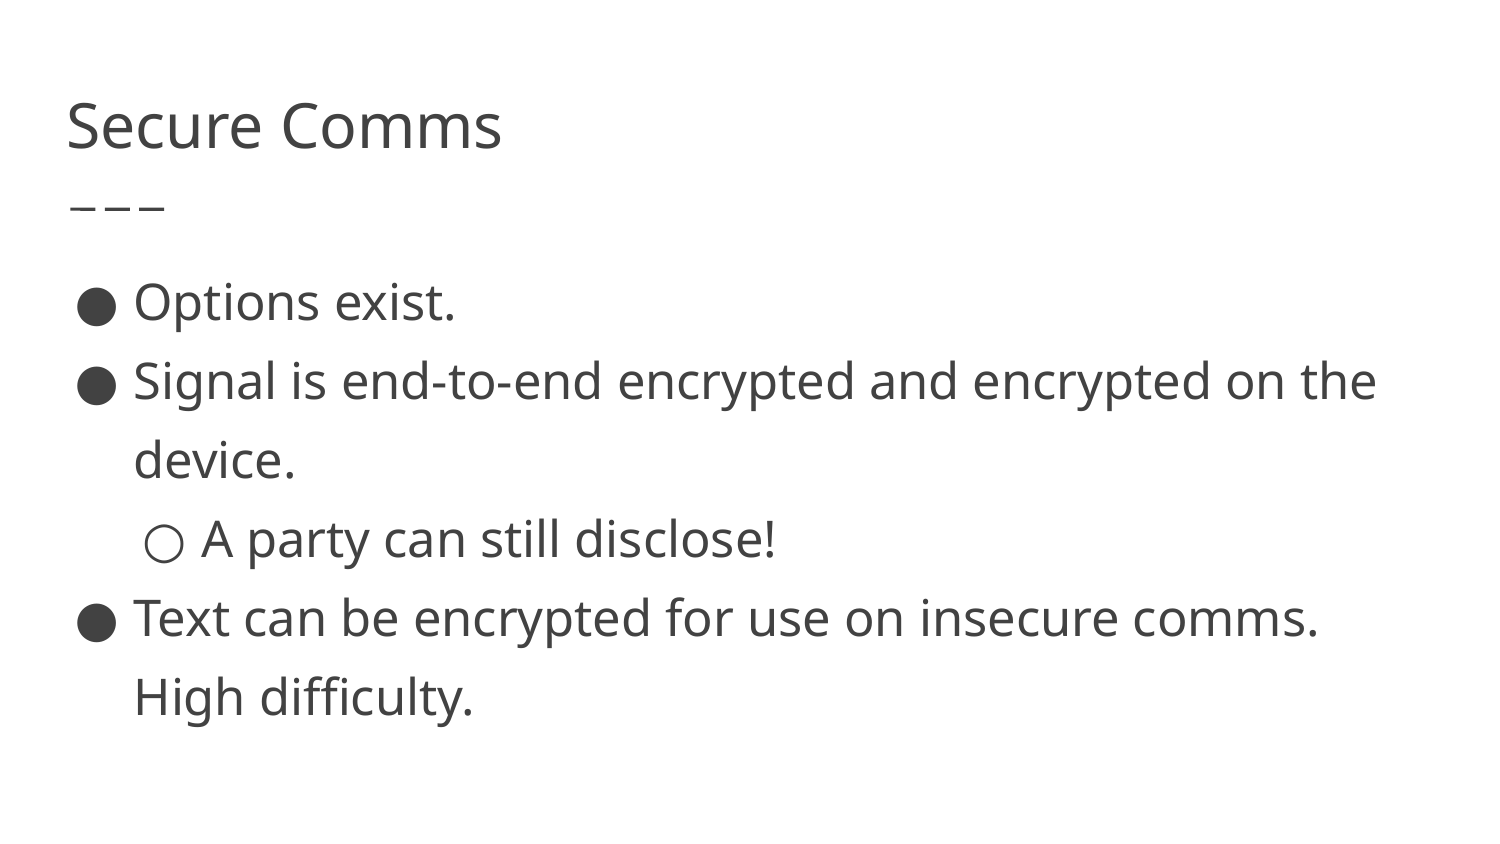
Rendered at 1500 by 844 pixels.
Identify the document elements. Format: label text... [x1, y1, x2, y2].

title Secure Comms [51, 61, 1449, 182]
list Options exist. Signal is end-to-end encrypted and encrypted on the device. A party can still disclose! Text can be encrypted for use on insecure comms. High difficulty. [51, 240, 1449, 750]
